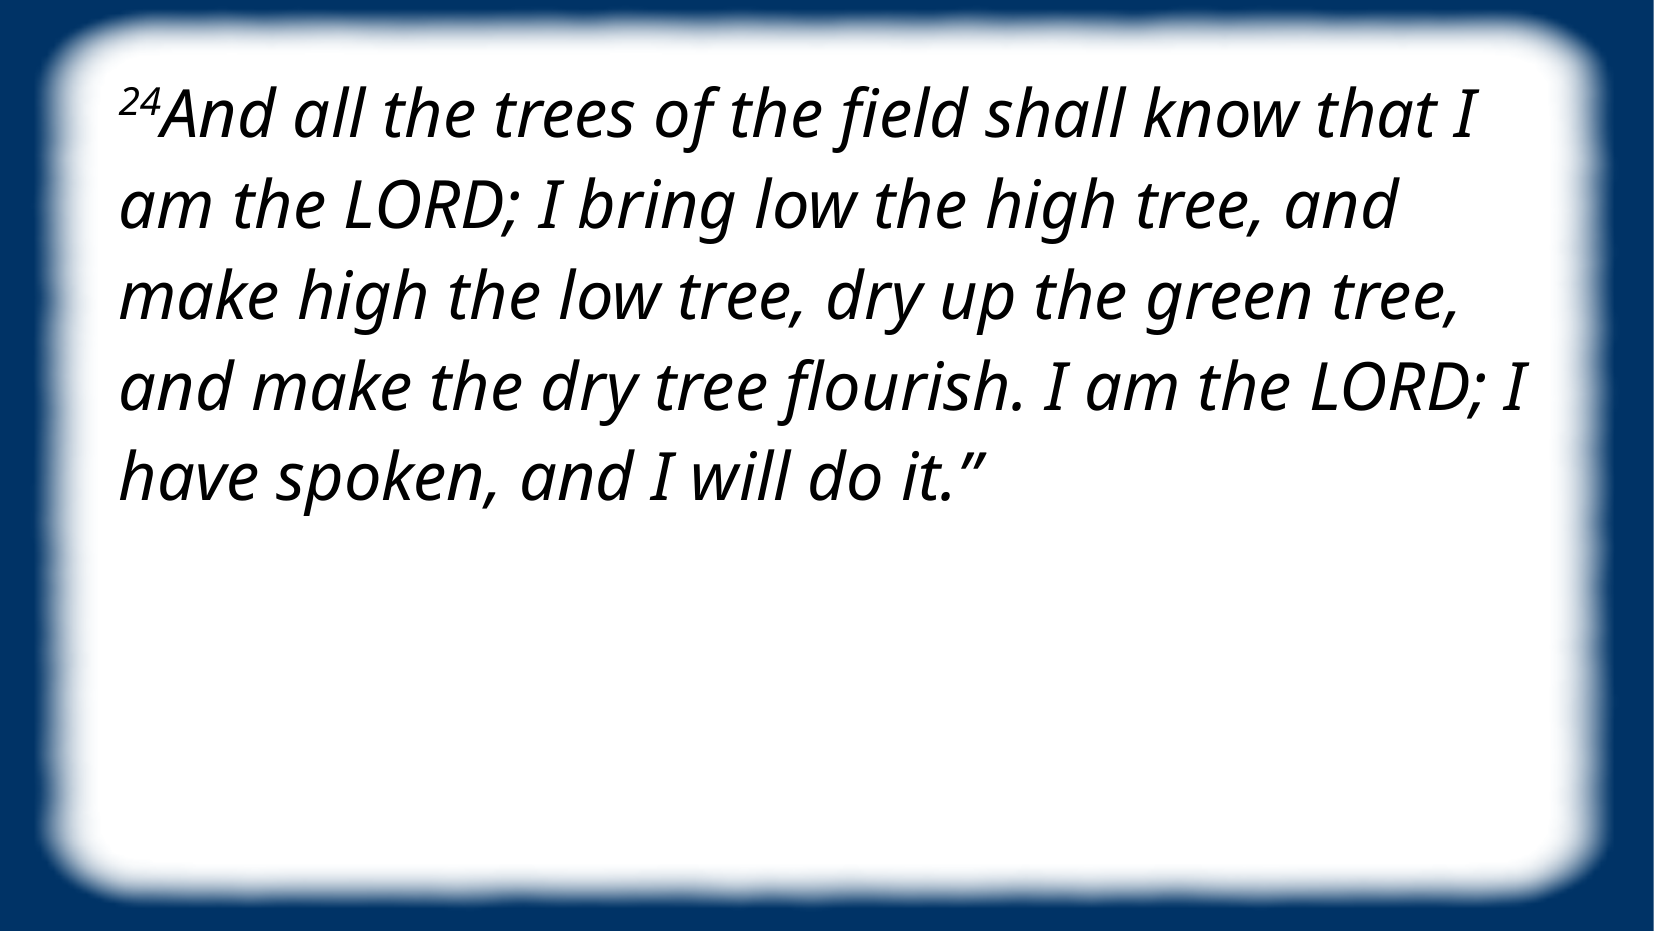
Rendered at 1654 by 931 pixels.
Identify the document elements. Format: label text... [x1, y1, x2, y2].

picture [0, 0, 1654, 931]
text_box 24And all the trees of the field shall know that I am the LORD; I bring low the high tree, and make high the low tree, dry up the green tree, and make the dry tree flourish. I am the LORD; I have spoken, and I will do it.” [103, 58, 1546, 518]
